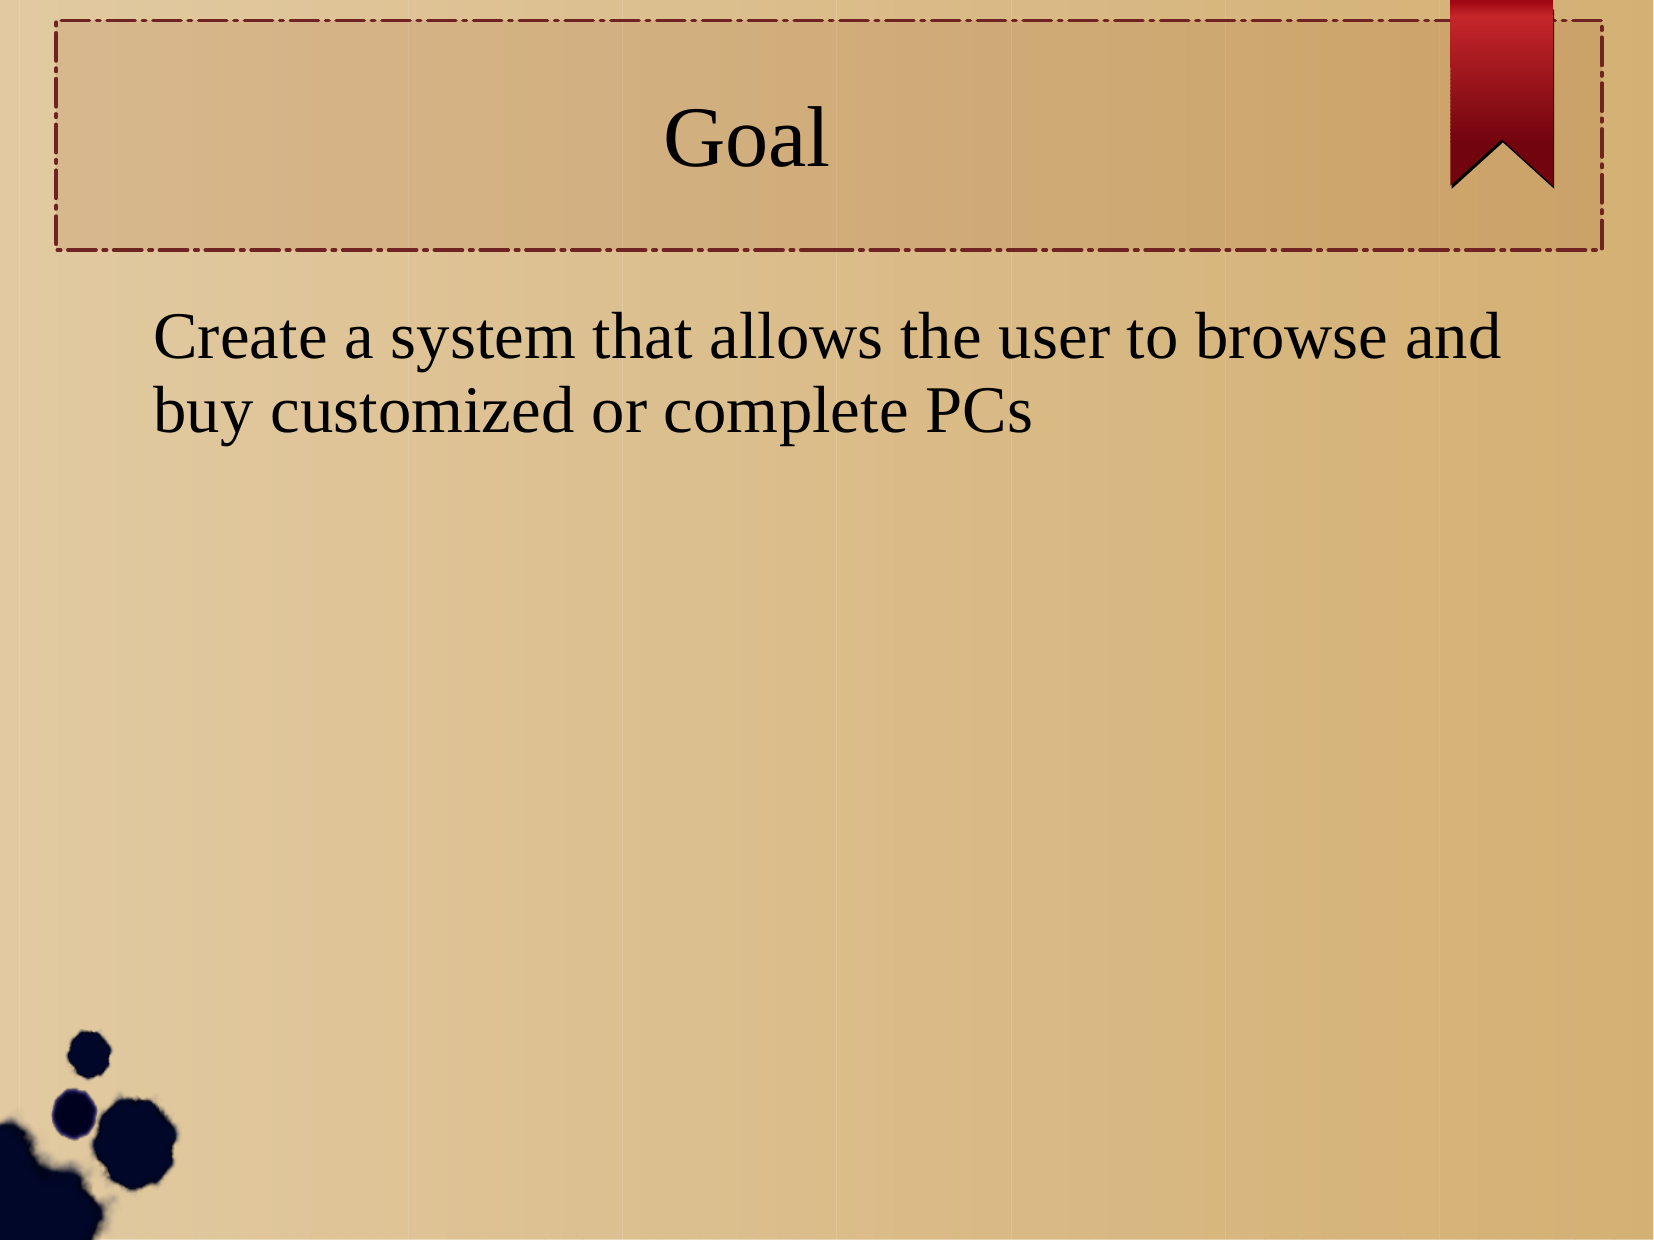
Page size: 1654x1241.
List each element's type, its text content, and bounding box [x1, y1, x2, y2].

title Goal [82, 47, 1412, 229]
list Create a system that allows the user to browse and buy customized or complete PCs [82, 299, 1571, 1019]
